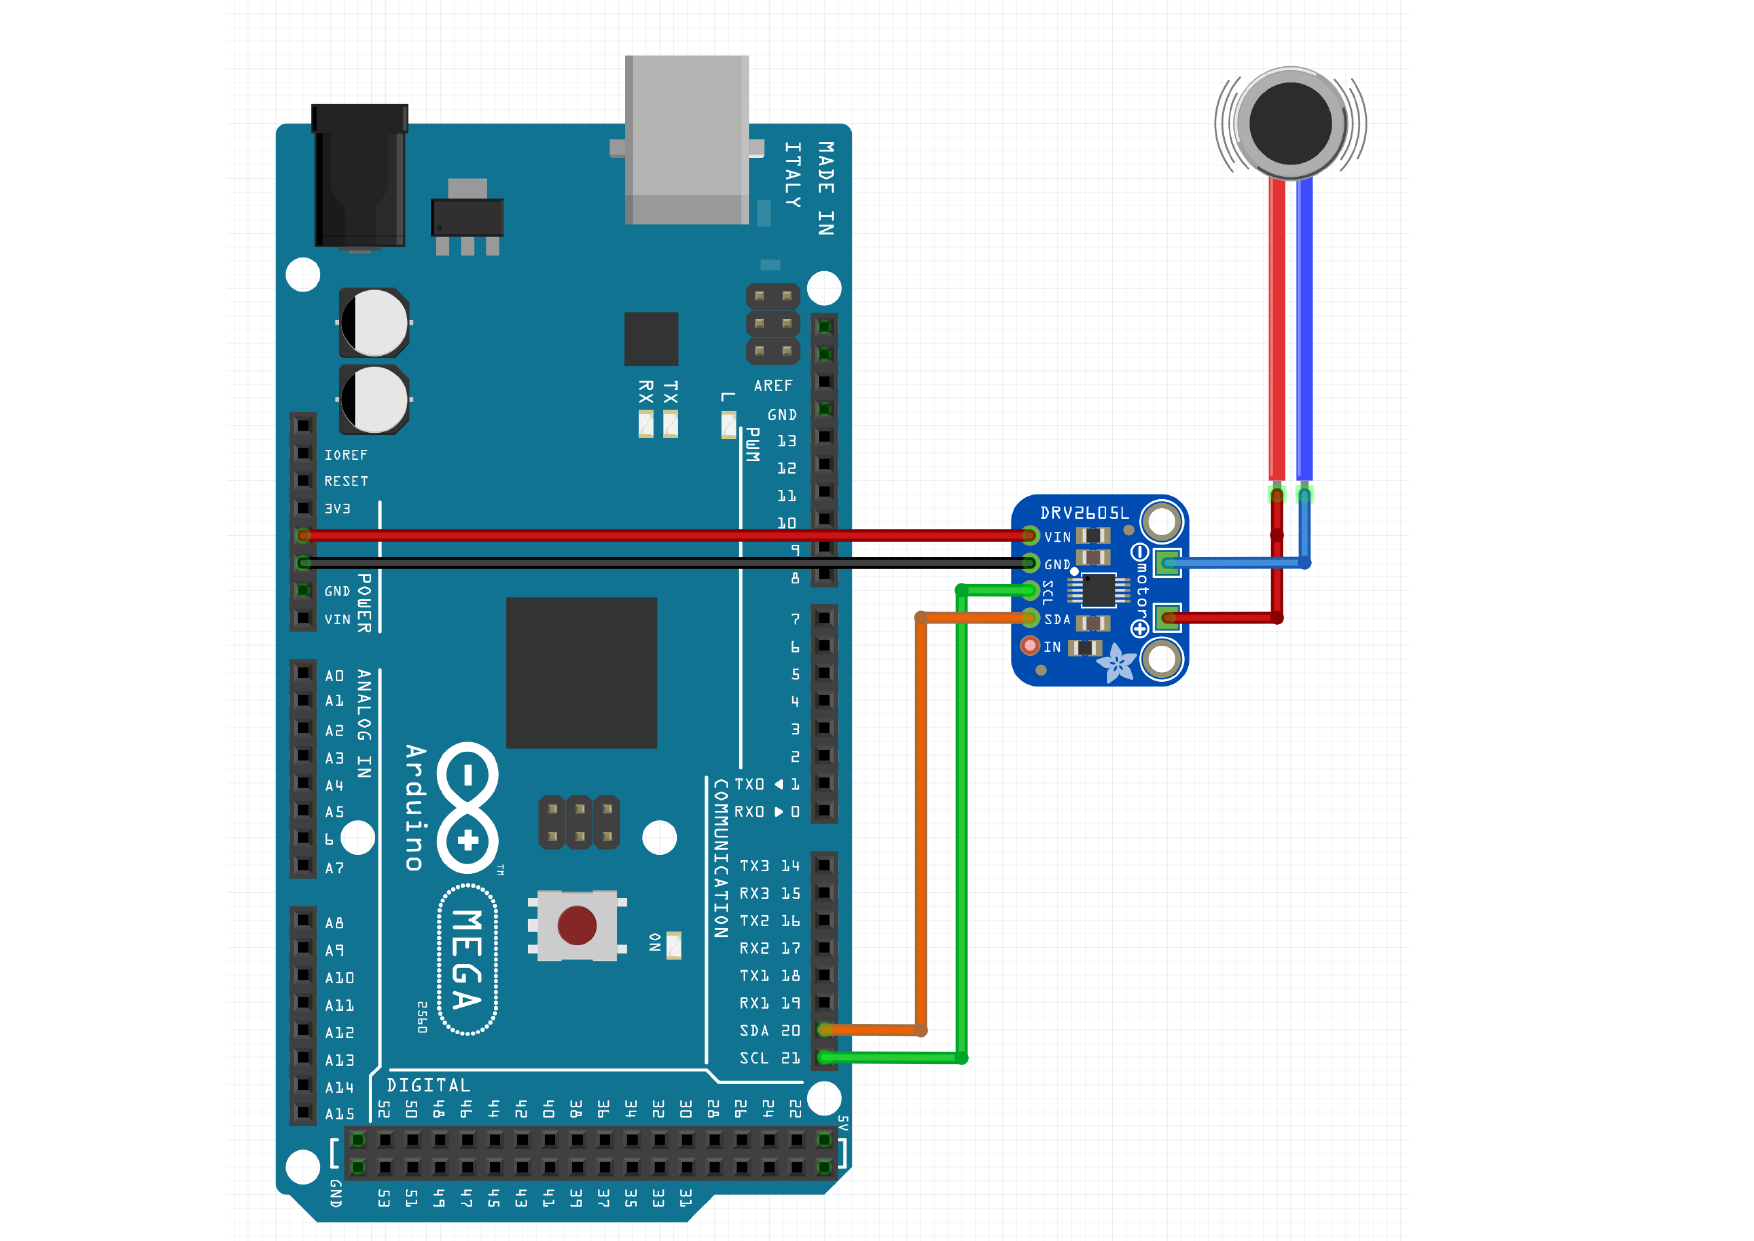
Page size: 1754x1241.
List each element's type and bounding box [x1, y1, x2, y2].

picture [227, 0, 1409, 1241]
